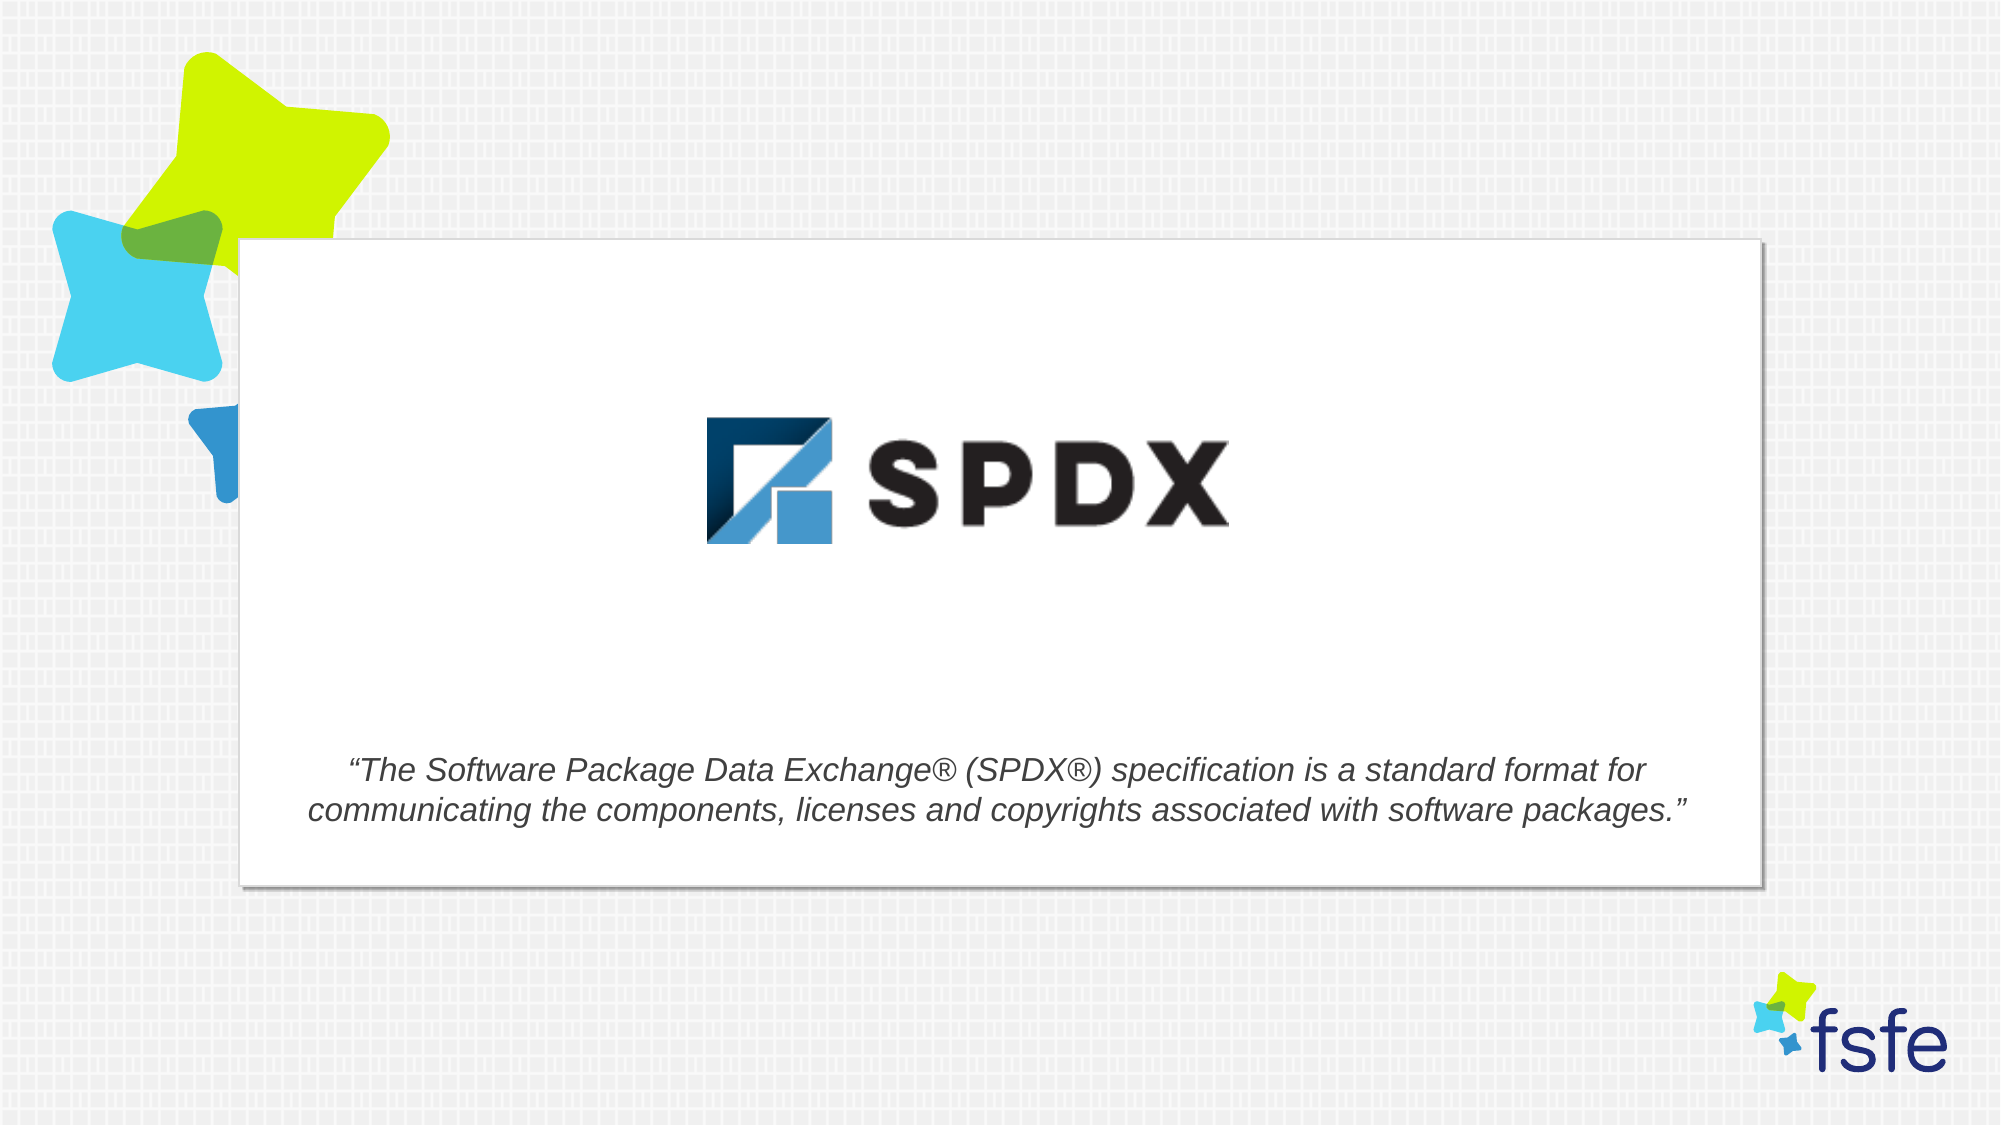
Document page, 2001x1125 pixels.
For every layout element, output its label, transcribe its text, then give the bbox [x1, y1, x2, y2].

list “The Software Package Data Exchange® (SPDX®) specification is a standard format for communicating the components, licenses and copyrights associated with software packages.” [254, 711, 1742, 865]
picture [0, 0, 2001, 1125]
